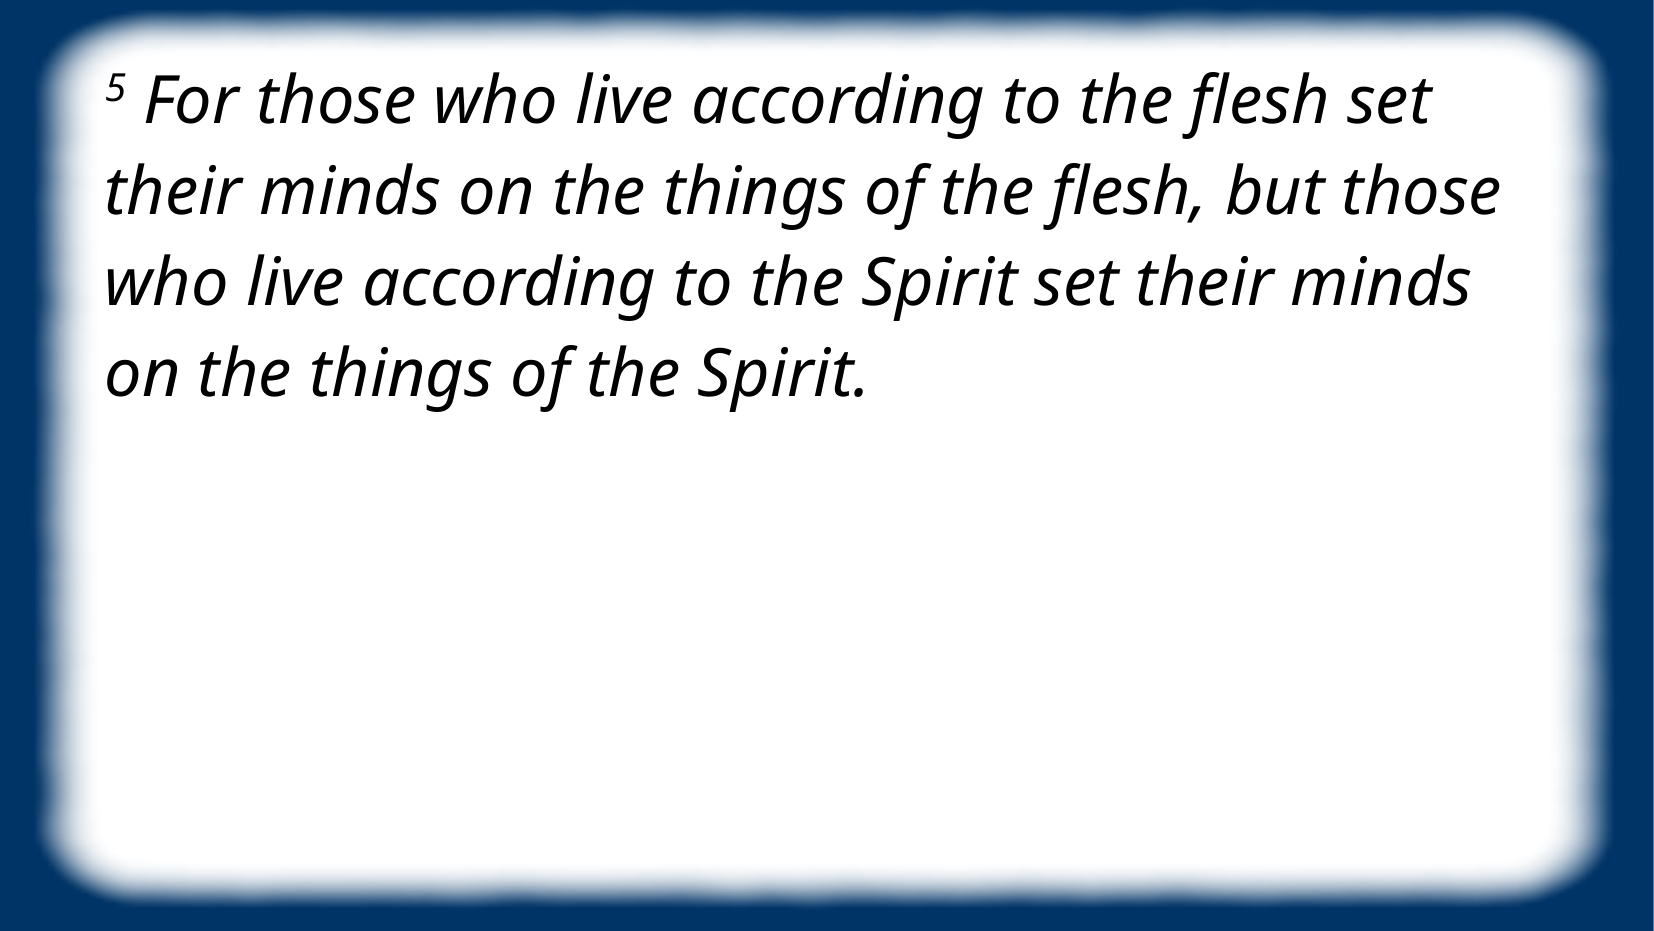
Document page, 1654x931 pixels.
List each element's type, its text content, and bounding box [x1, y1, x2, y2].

text_box 5 For those who live according to the flesh set their minds on the things of the flesh, but those who live according to the Spirit set their minds on the things of the Spirit. [90, 45, 1561, 415]
picture [0, 0, 1654, 931]
